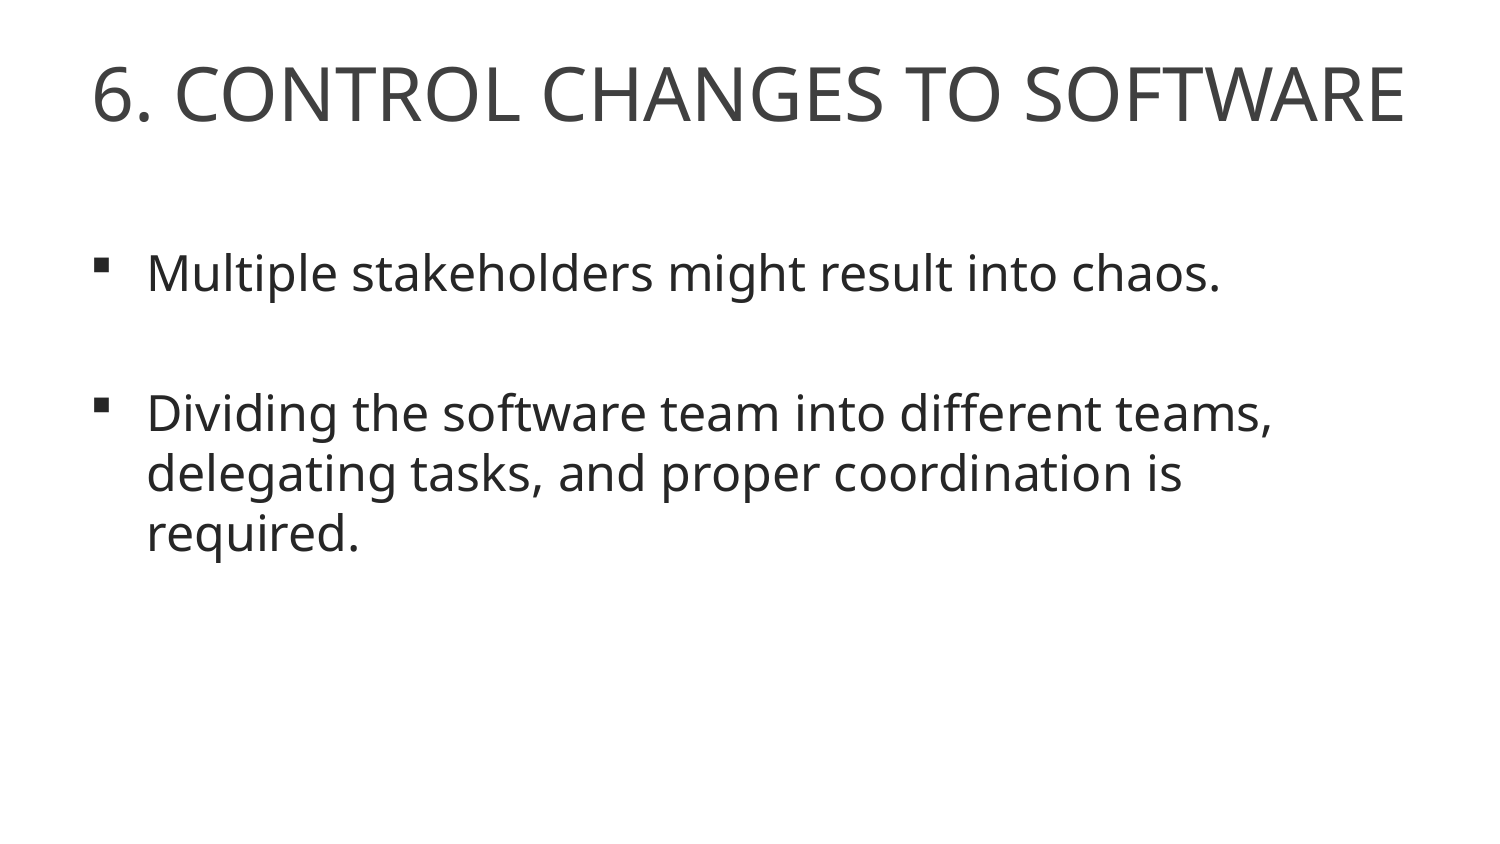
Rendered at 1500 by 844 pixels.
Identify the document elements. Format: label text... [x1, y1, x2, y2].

title 6. Control changes to software [28, 21, 1471, 162]
list Multiple stakeholders might result into chaos. Dividing the software team into different teams, delegating tasks, and proper coordination is required. [75, 163, 1425, 804]
